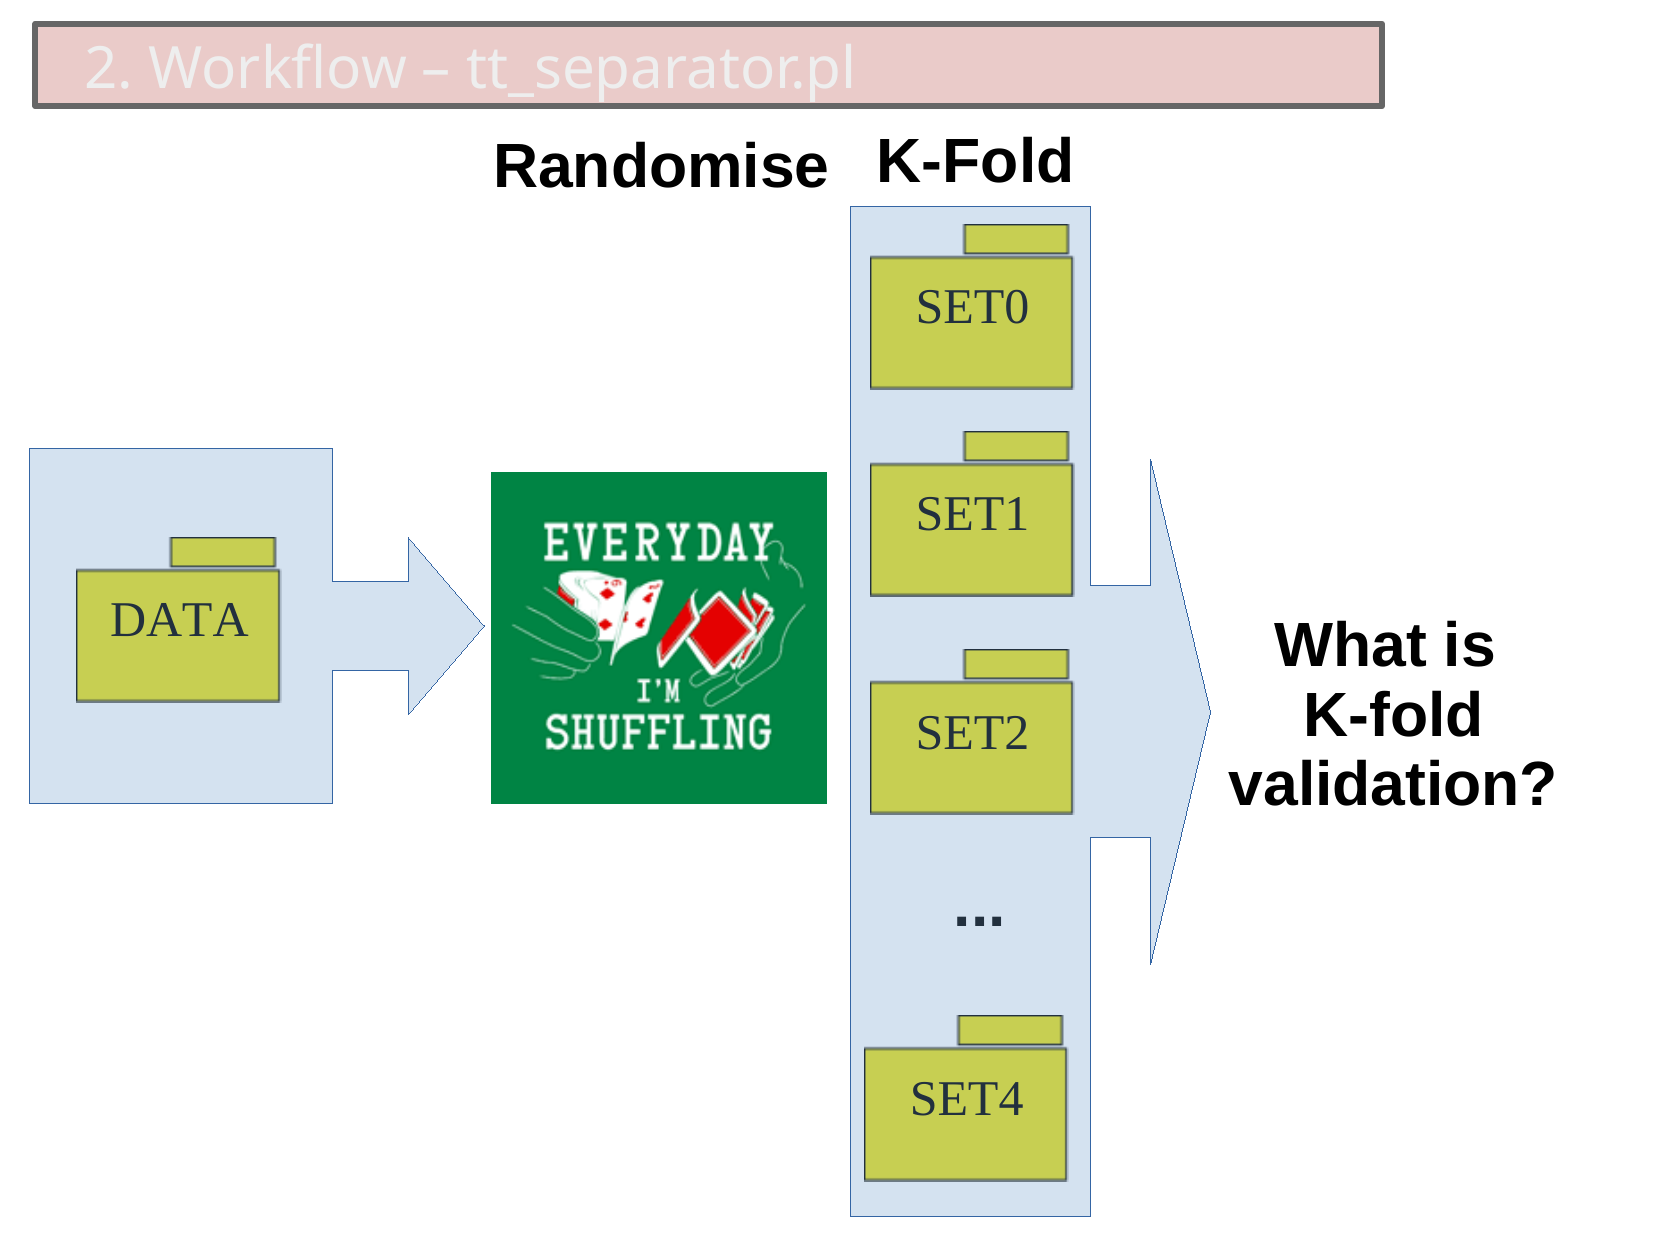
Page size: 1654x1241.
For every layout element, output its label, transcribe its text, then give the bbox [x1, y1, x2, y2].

text_box [850, 206, 1210, 1217]
text_box Randomise [478, 124, 857, 209]
text_box What is K-fold validation? [1210, 602, 1577, 828]
text_box [29, 448, 485, 804]
text_box K-Fold [862, 118, 1158, 203]
title 2. Workflow – tt_separator.pl [82, 33, 875, 100]
text_box [35, 23, 1382, 107]
picture [491, 472, 827, 804]
